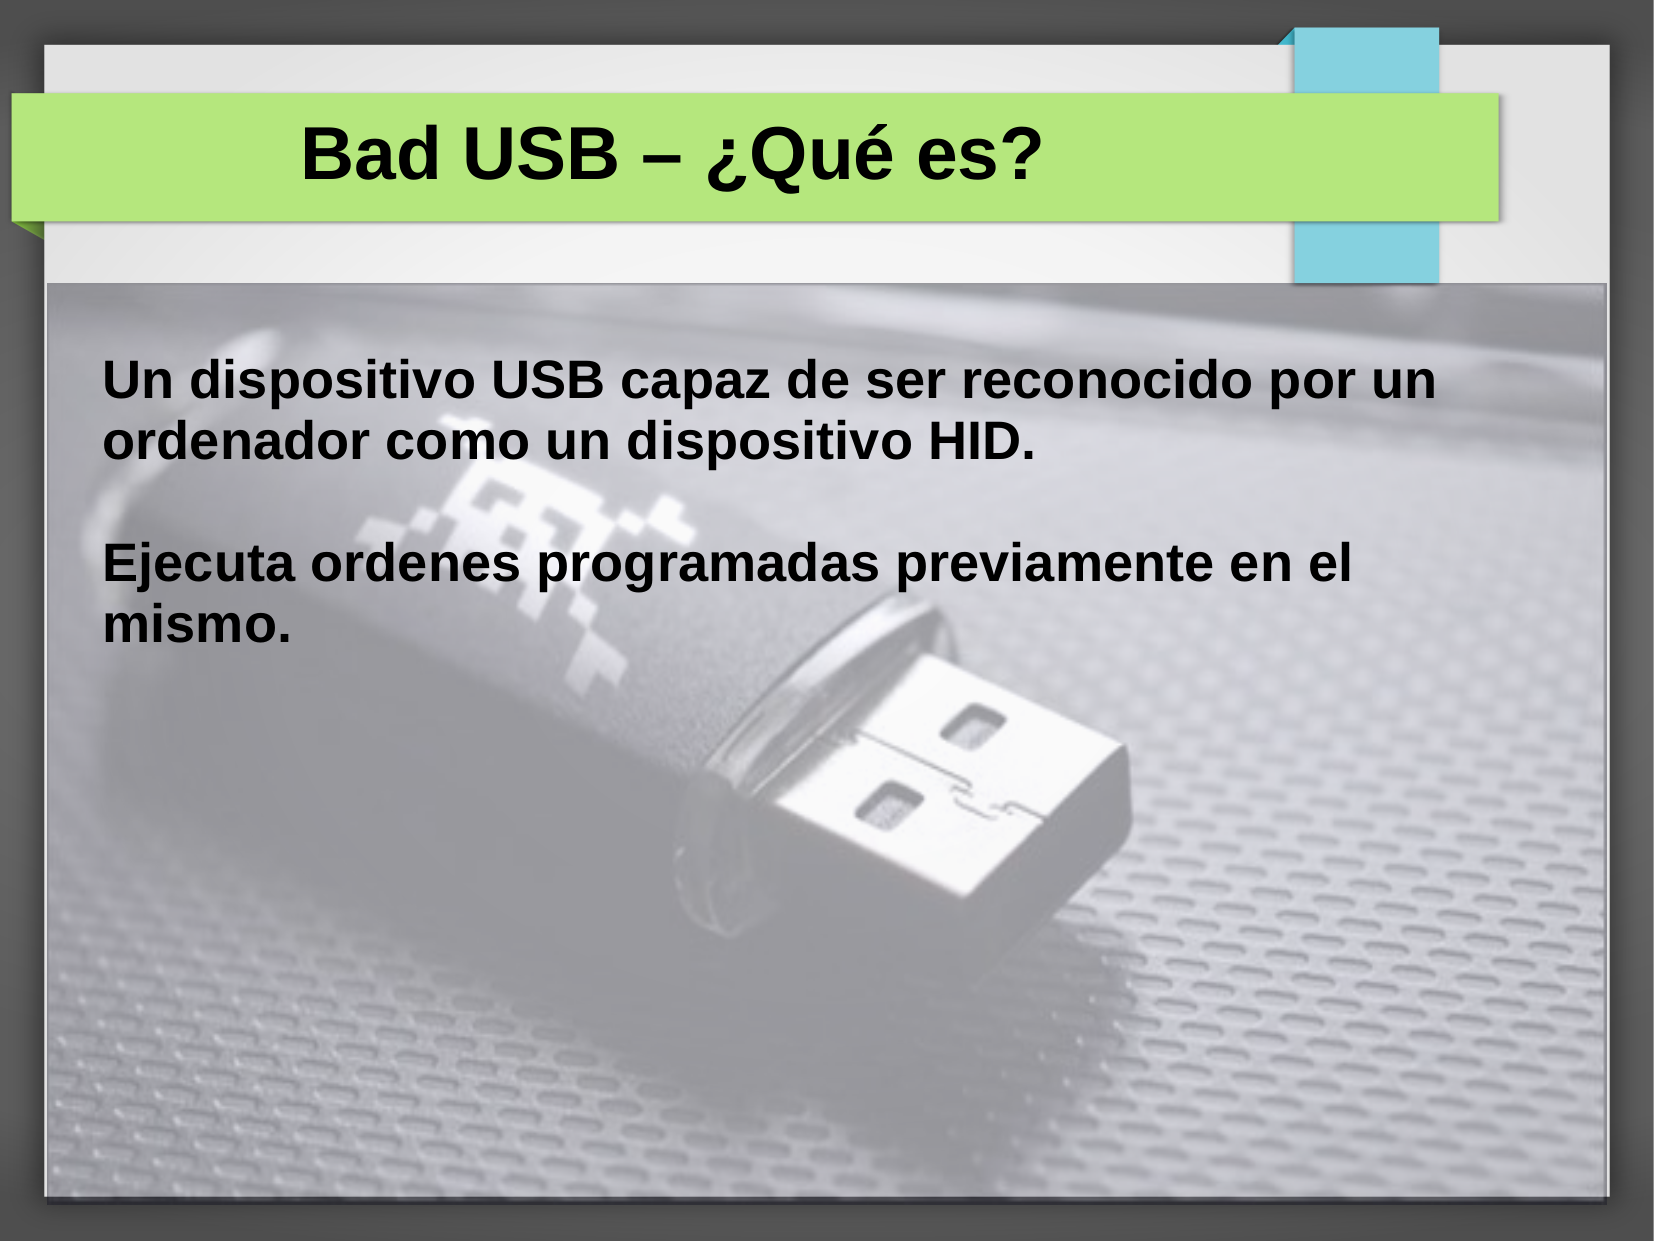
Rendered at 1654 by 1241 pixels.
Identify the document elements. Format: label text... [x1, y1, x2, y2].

text_box Un dispositivo USB capaz de ser reconocido por un ordenador como un dispositivo HID. [87, 342, 1529, 479]
text_box Ejecuta ordenes programadas previamente en el mismo. [87, 525, 1470, 662]
title Bad USB – ¿Qué es? [82, 94, 1264, 213]
picture [0, 0, 1654, 1241]
